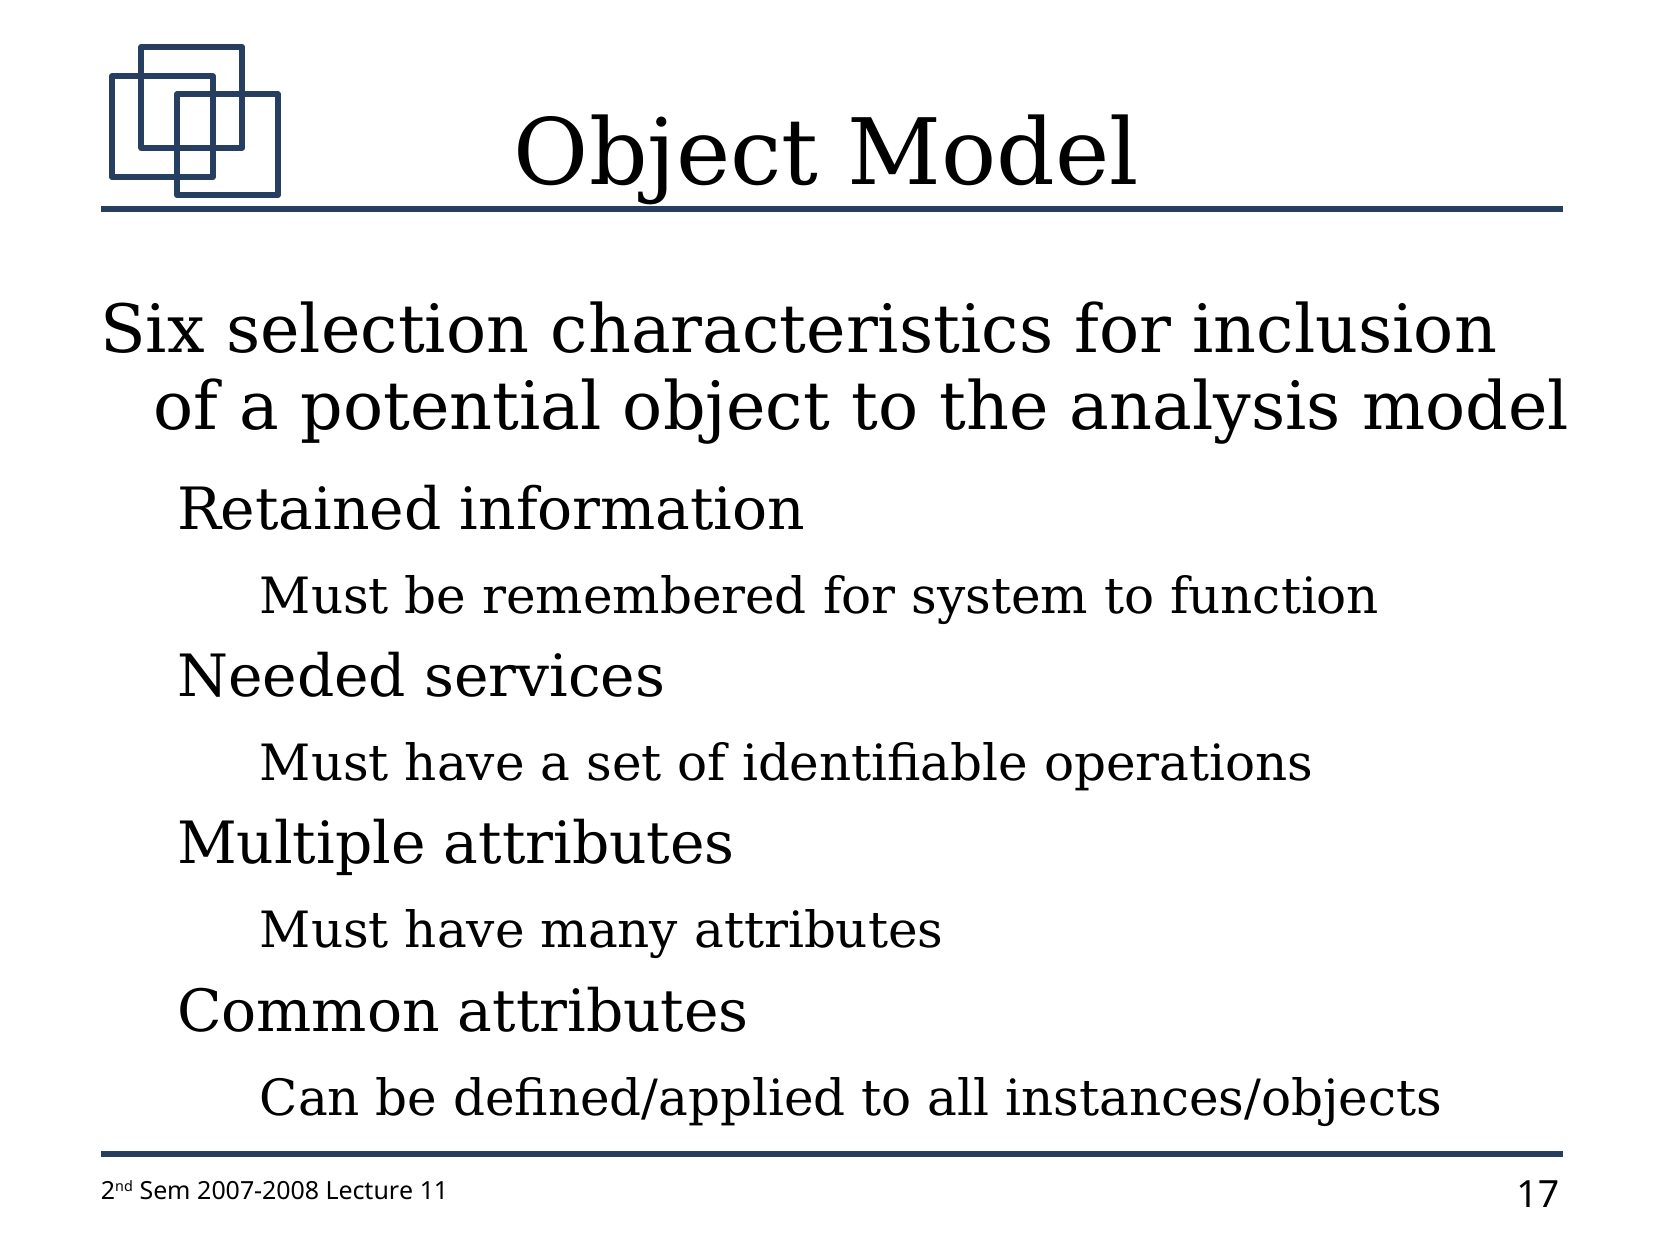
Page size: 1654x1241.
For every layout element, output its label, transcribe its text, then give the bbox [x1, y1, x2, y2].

list Six selection characteristics for inclusion of a potential object to the analysis model Retained information Must be remembered for system to function Needed services Must have a set of identifiable operations Multiple attributes Must have many attributes Common attributes Can be defined/applied to all instances/objects [82, 290, 1571, 1127]
title Object Model [82, 49, 1571, 257]
